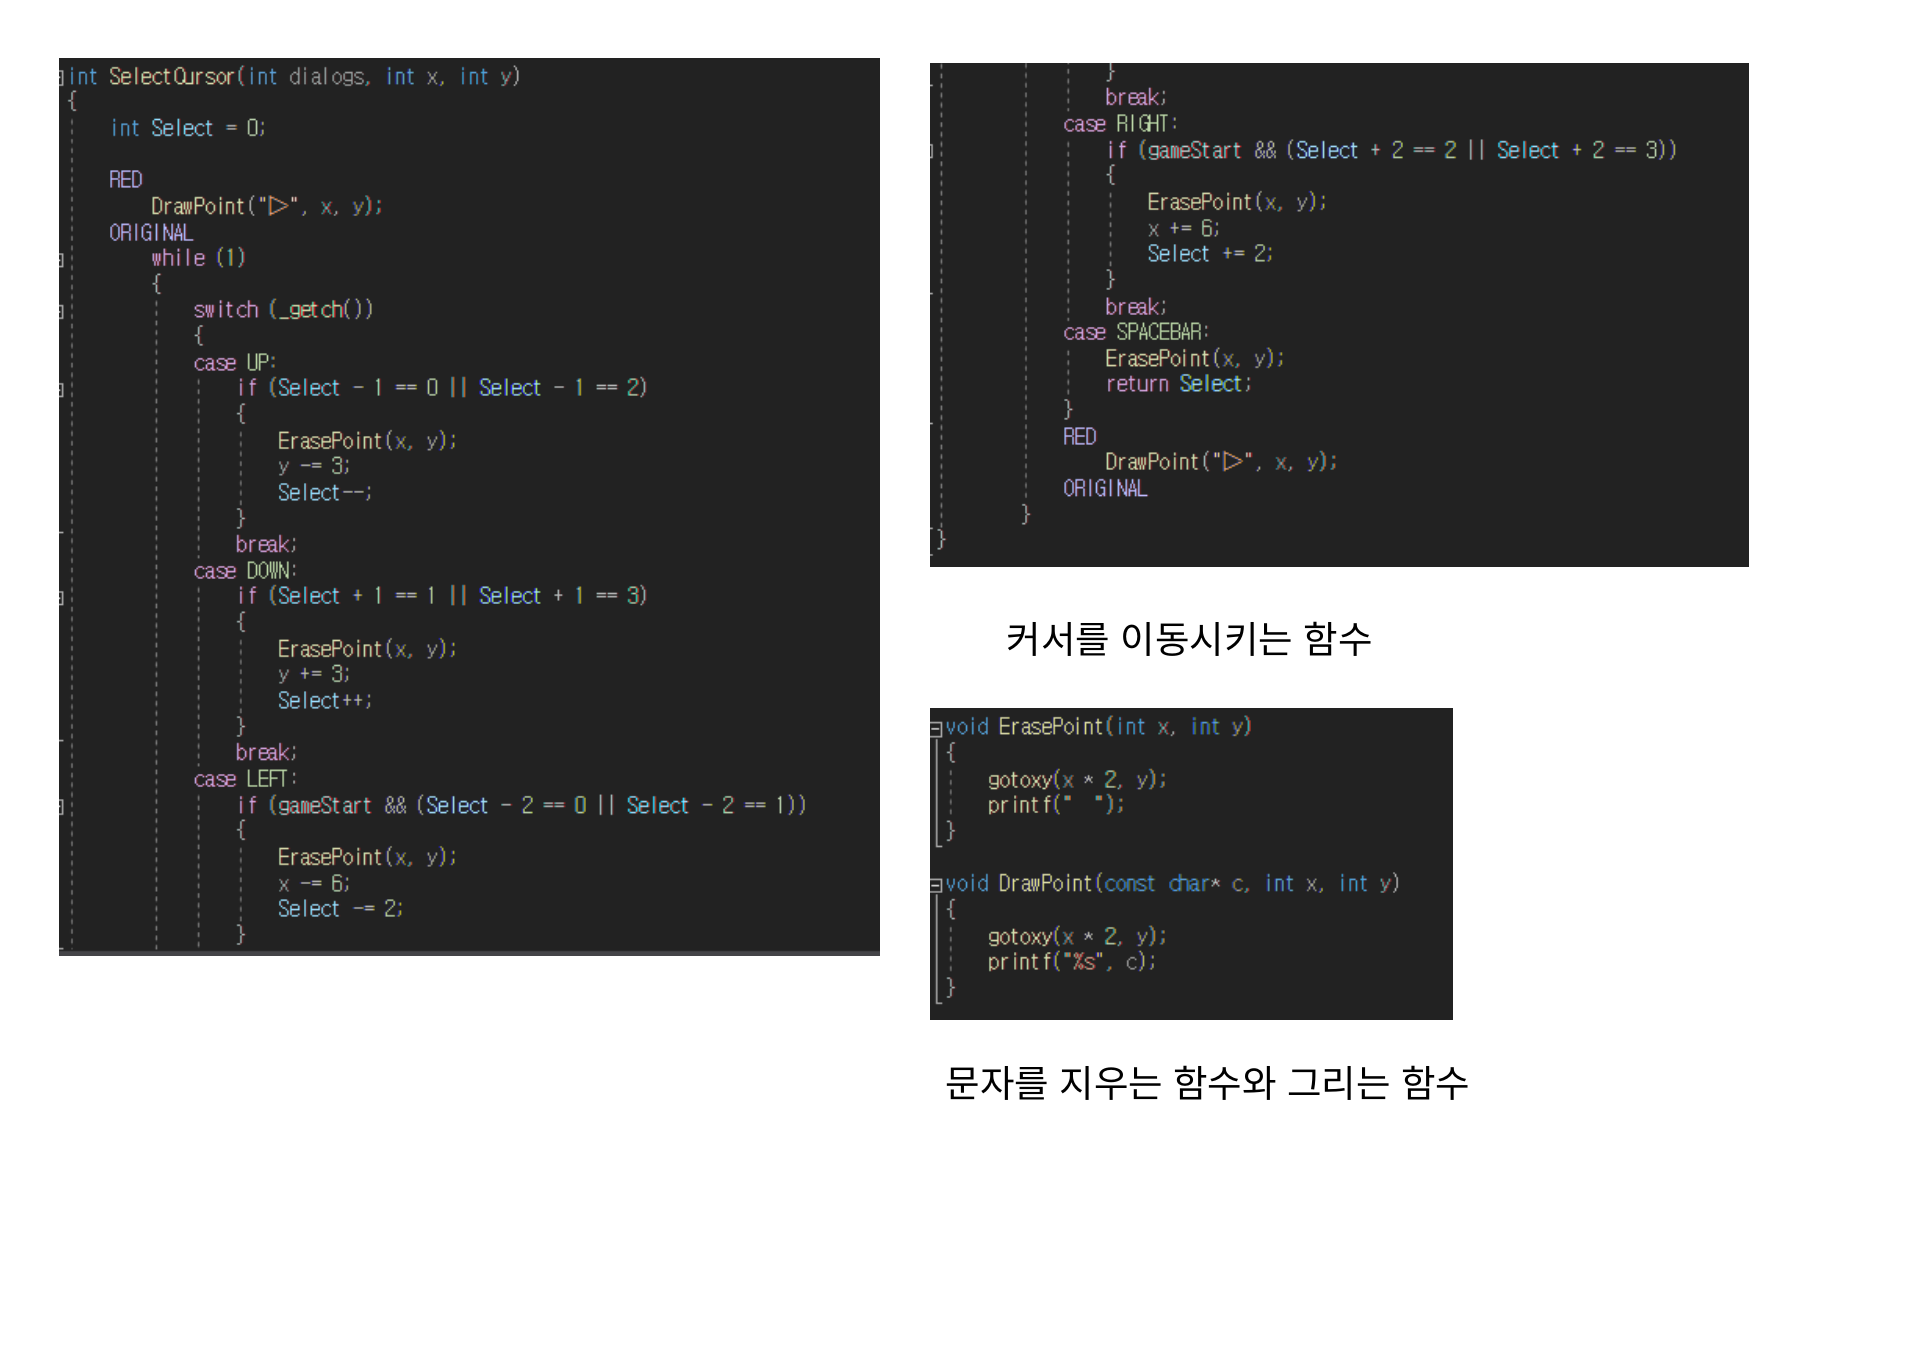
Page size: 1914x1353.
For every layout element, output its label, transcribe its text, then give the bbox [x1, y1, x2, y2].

text_box 커서를 이동시키는 함수 [992, 602, 1422, 655]
picture [59, 58, 880, 956]
picture [930, 708, 1453, 1020]
text_box 문자를 지우는 함수와 그리는 함수 [930, 1046, 1536, 1099]
picture [930, 63, 1749, 567]
